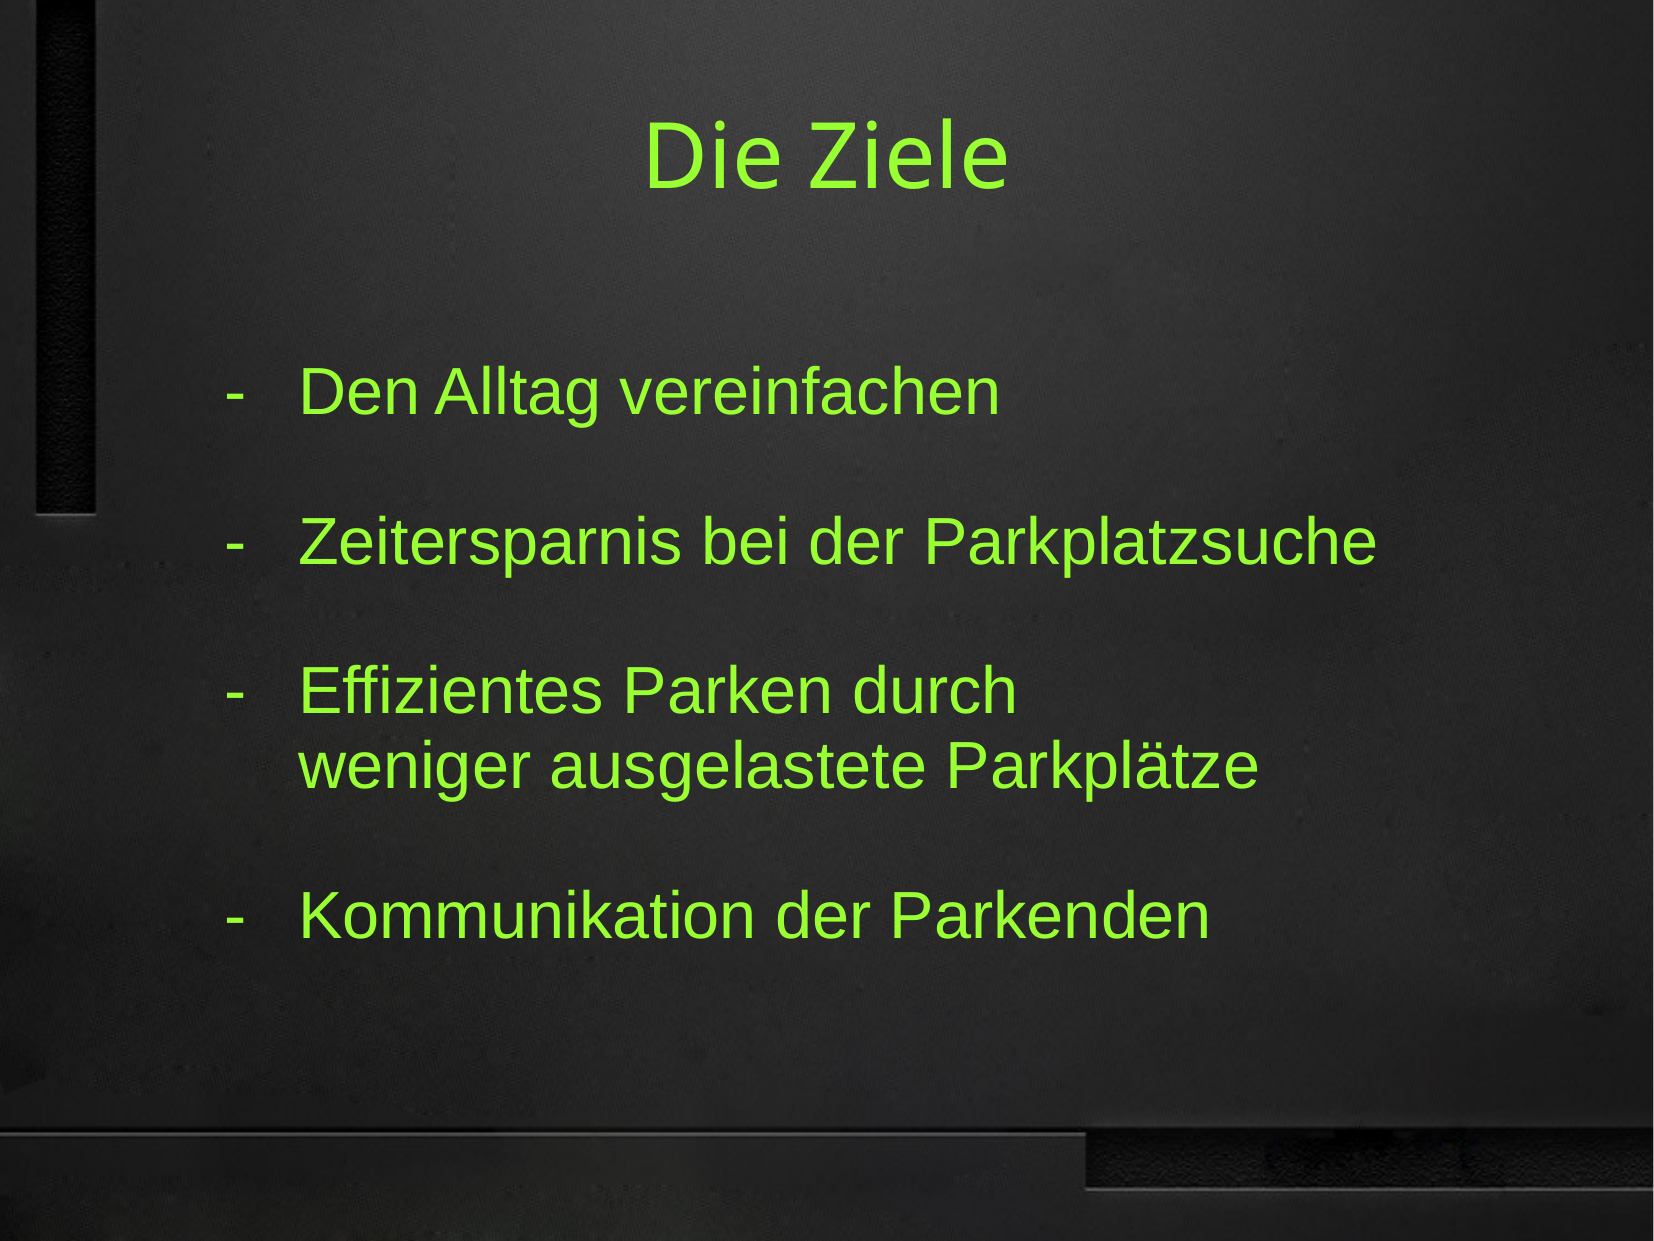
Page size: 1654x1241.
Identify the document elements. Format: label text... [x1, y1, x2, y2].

subtitle - Den Alltag vereinfachen - Zeitersparnis bei der Parkplatzsuche - Effizientes Parken durch weniger ausgelastete Parkplätze - Kommunikation der Parkenden [188, 354, 1571, 1173]
title Die Ziele [82, 49, 1571, 257]
picture [0, 0, 1654, 1241]
